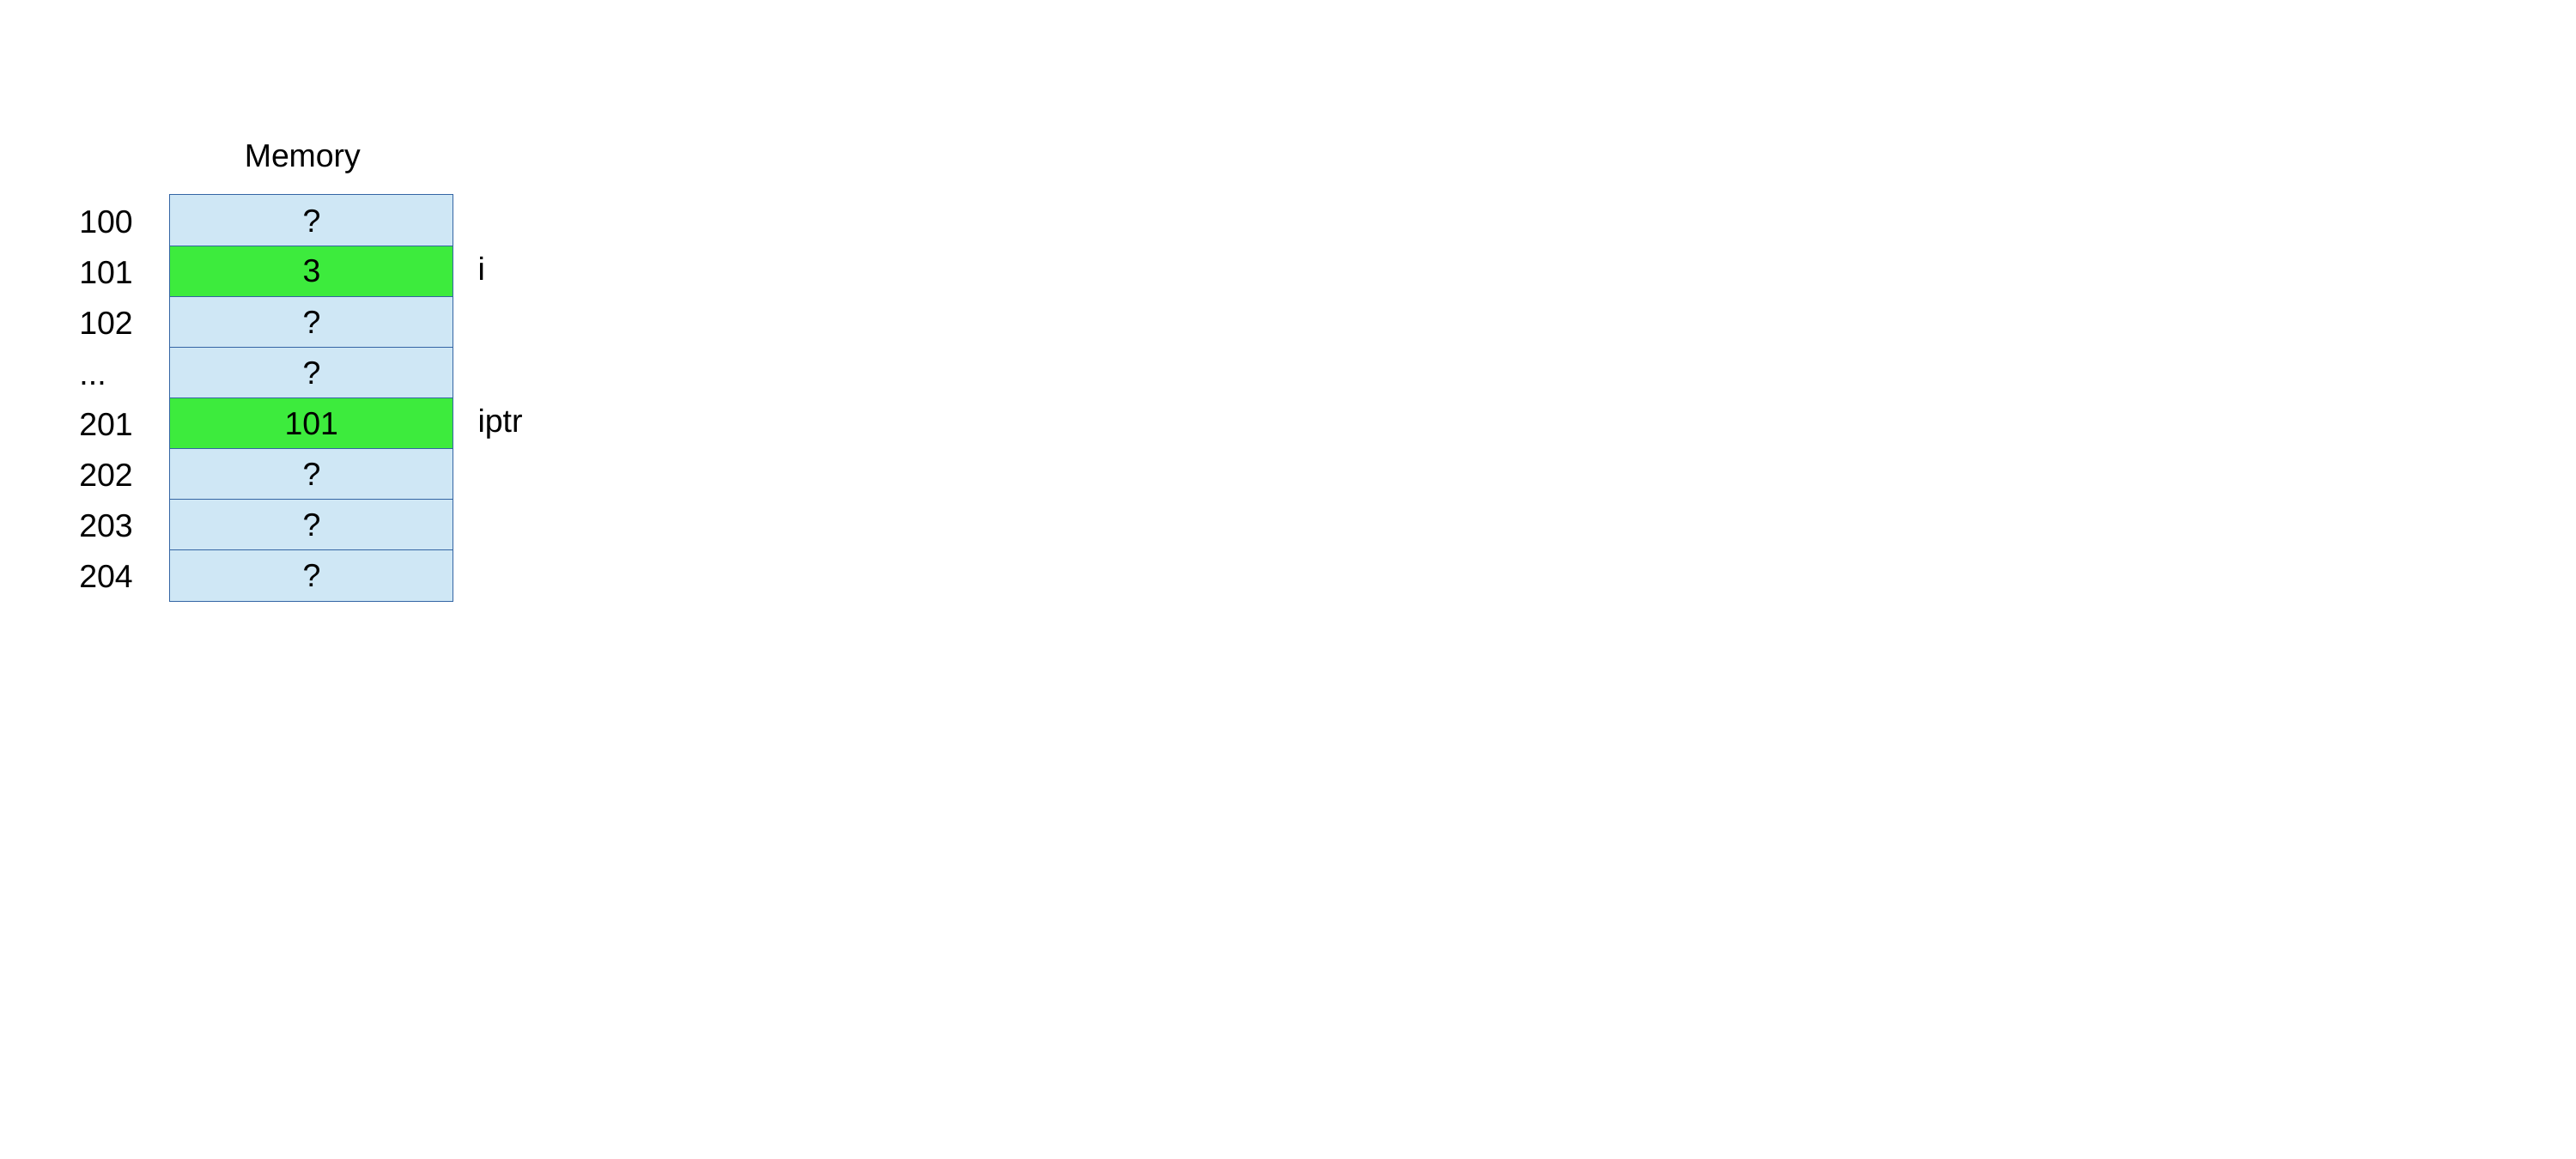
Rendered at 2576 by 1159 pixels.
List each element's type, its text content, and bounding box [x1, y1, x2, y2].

text_box 203 [66, 501, 146, 552]
text_box ? [169, 347, 453, 397]
text_box ? [169, 549, 453, 602]
text_box ? [169, 448, 453, 499]
text_box 201 [66, 400, 146, 451]
text_box i [465, 245, 619, 296]
text_box ? [169, 296, 453, 347]
text_box 101 [66, 248, 146, 299]
text_box 102 [66, 299, 146, 349]
text_box ... [66, 349, 146, 400]
text_box ? [169, 194, 453, 246]
text_box 202 [66, 451, 146, 501]
text_box 100 [66, 197, 146, 248]
text_box 204 [66, 552, 146, 605]
text_box 101 [169, 397, 453, 448]
text_box 3 [169, 246, 453, 296]
text_box iptr [465, 397, 593, 448]
text_box ? [169, 499, 453, 549]
text_box Memory [232, 131, 374, 180]
